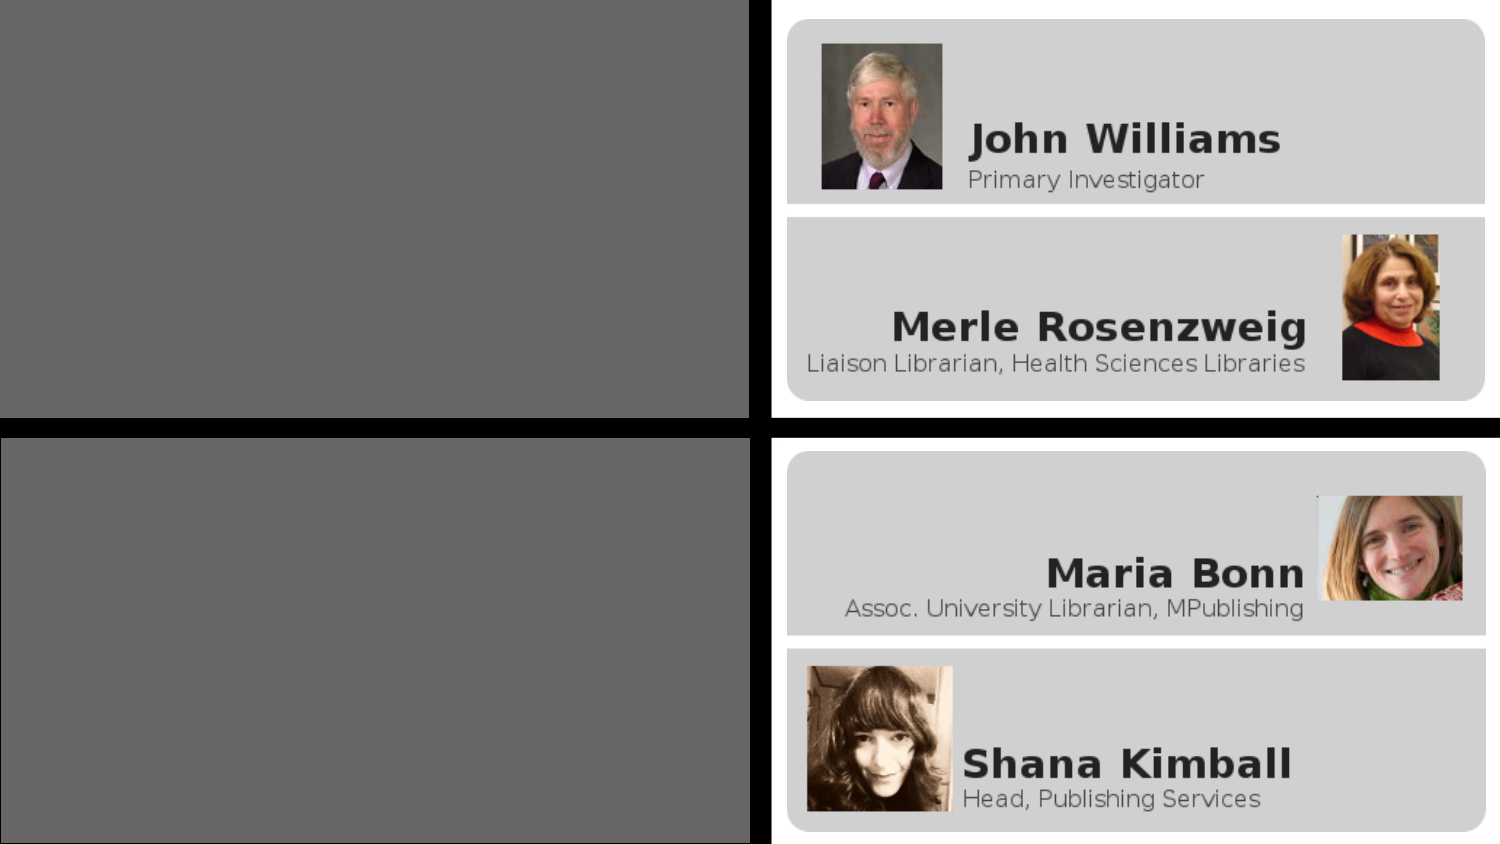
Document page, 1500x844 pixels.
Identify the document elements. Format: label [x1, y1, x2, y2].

text_box [0, 437, 751, 844]
picture [0, 0, 1500, 844]
text_box [0, 0, 750, 419]
